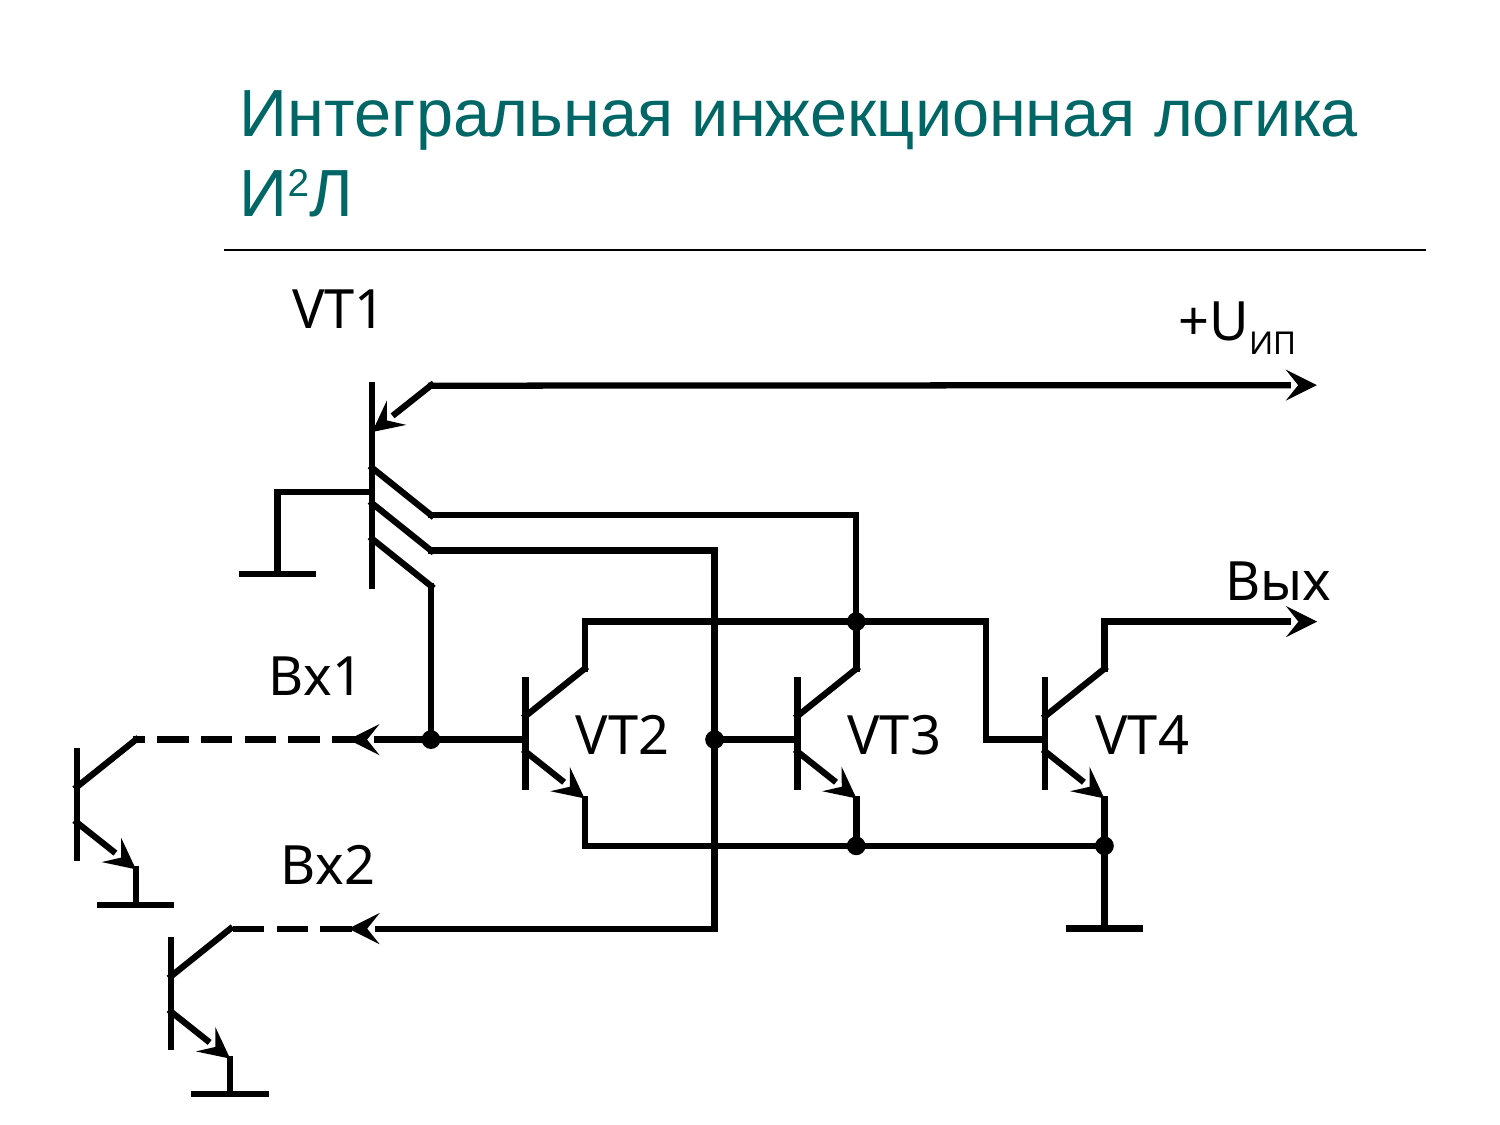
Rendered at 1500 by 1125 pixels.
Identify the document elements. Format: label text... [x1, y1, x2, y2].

text_box Вх1 [253, 633, 408, 714]
text_box Вх2 [265, 822, 419, 903]
text_box +UИП [1163, 278, 1365, 369]
title Интегральная инжекционная логика И2Л [224, 49, 1425, 237]
text_box VT3 [832, 692, 987, 773]
text_box Вых [1210, 538, 1412, 620]
text_box VT1 [277, 267, 431, 348]
text_box VT2 [560, 692, 711, 773]
text_box VT4 [1080, 692, 1235, 773]
